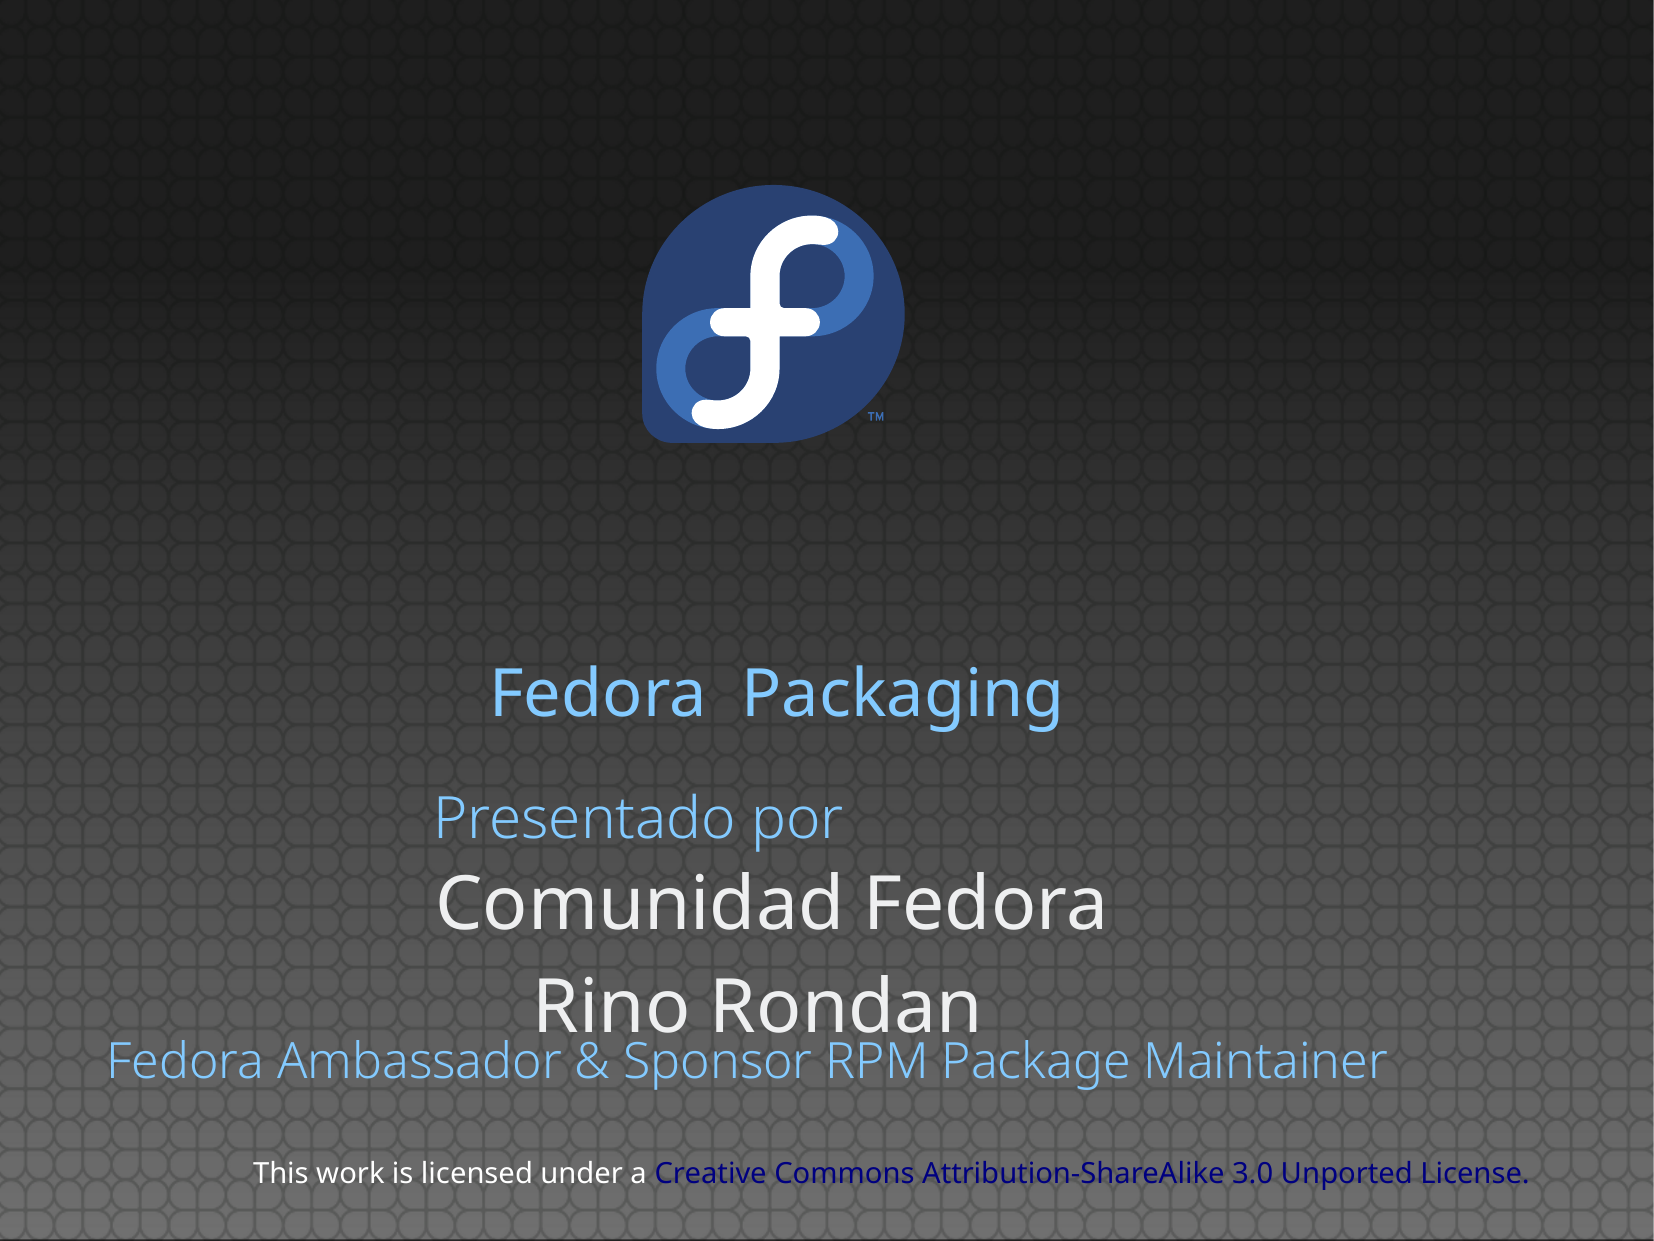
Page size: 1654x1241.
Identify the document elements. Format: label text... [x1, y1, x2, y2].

text_box Fedora Ambassador & Sponsor RPM Package Maintainer [91, 1018, 1521, 1092]
subtitle Fedora Packaging [473, 594, 1099, 787]
text_box Comunidad Fedora Rino Rondan [420, 842, 1186, 1009]
text_box Presentado por [418, 769, 891, 852]
picture [0, 0, 1654, 1241]
text_box This work is licensed under a Creative Commons Attribution-ShareAlike 3.0 Unported License. [142, 1144, 1546, 1229]
